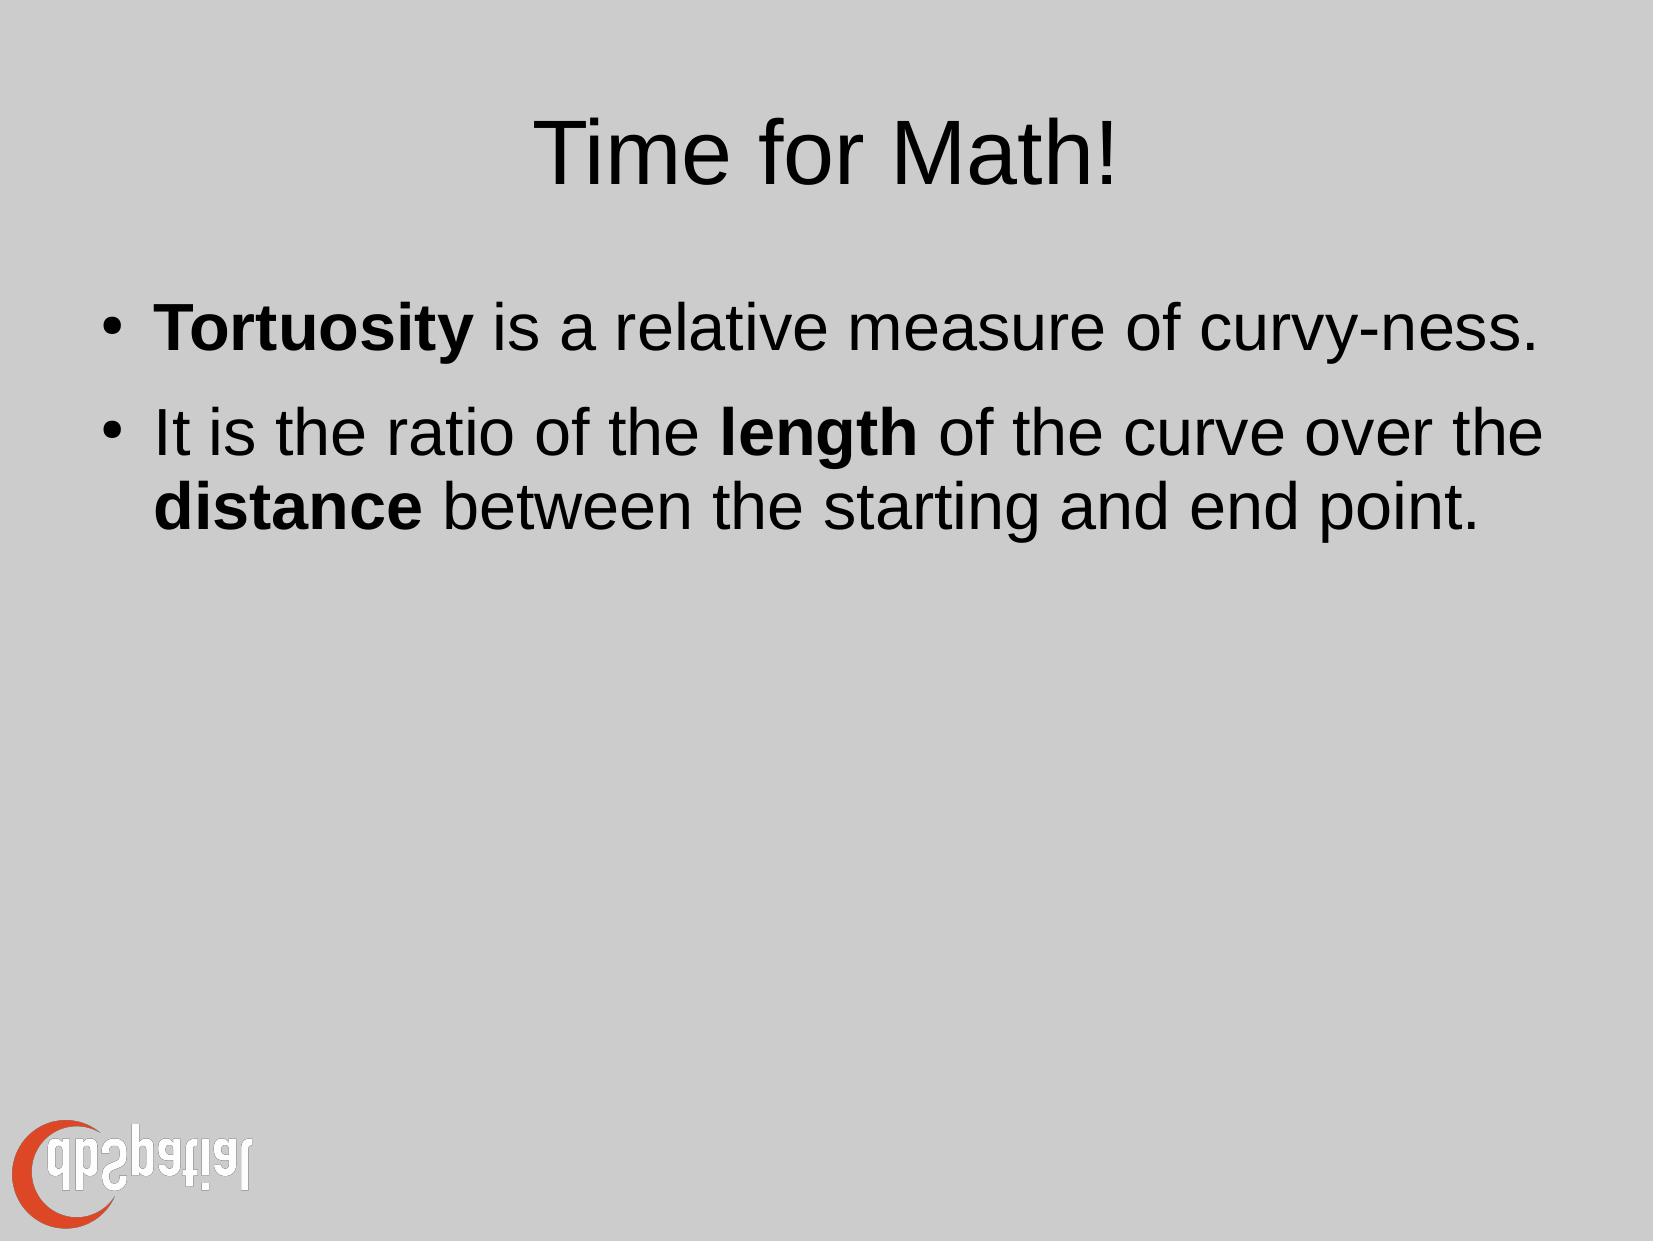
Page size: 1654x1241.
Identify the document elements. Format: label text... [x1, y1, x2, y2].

title Time for Math! [82, 49, 1571, 257]
picture [9, 1118, 255, 1231]
list Tortuosity is a relative measure of curvy-ness. It is the ratio of the length of the curve over the distance between the starting and end point. [82, 290, 1571, 1010]
